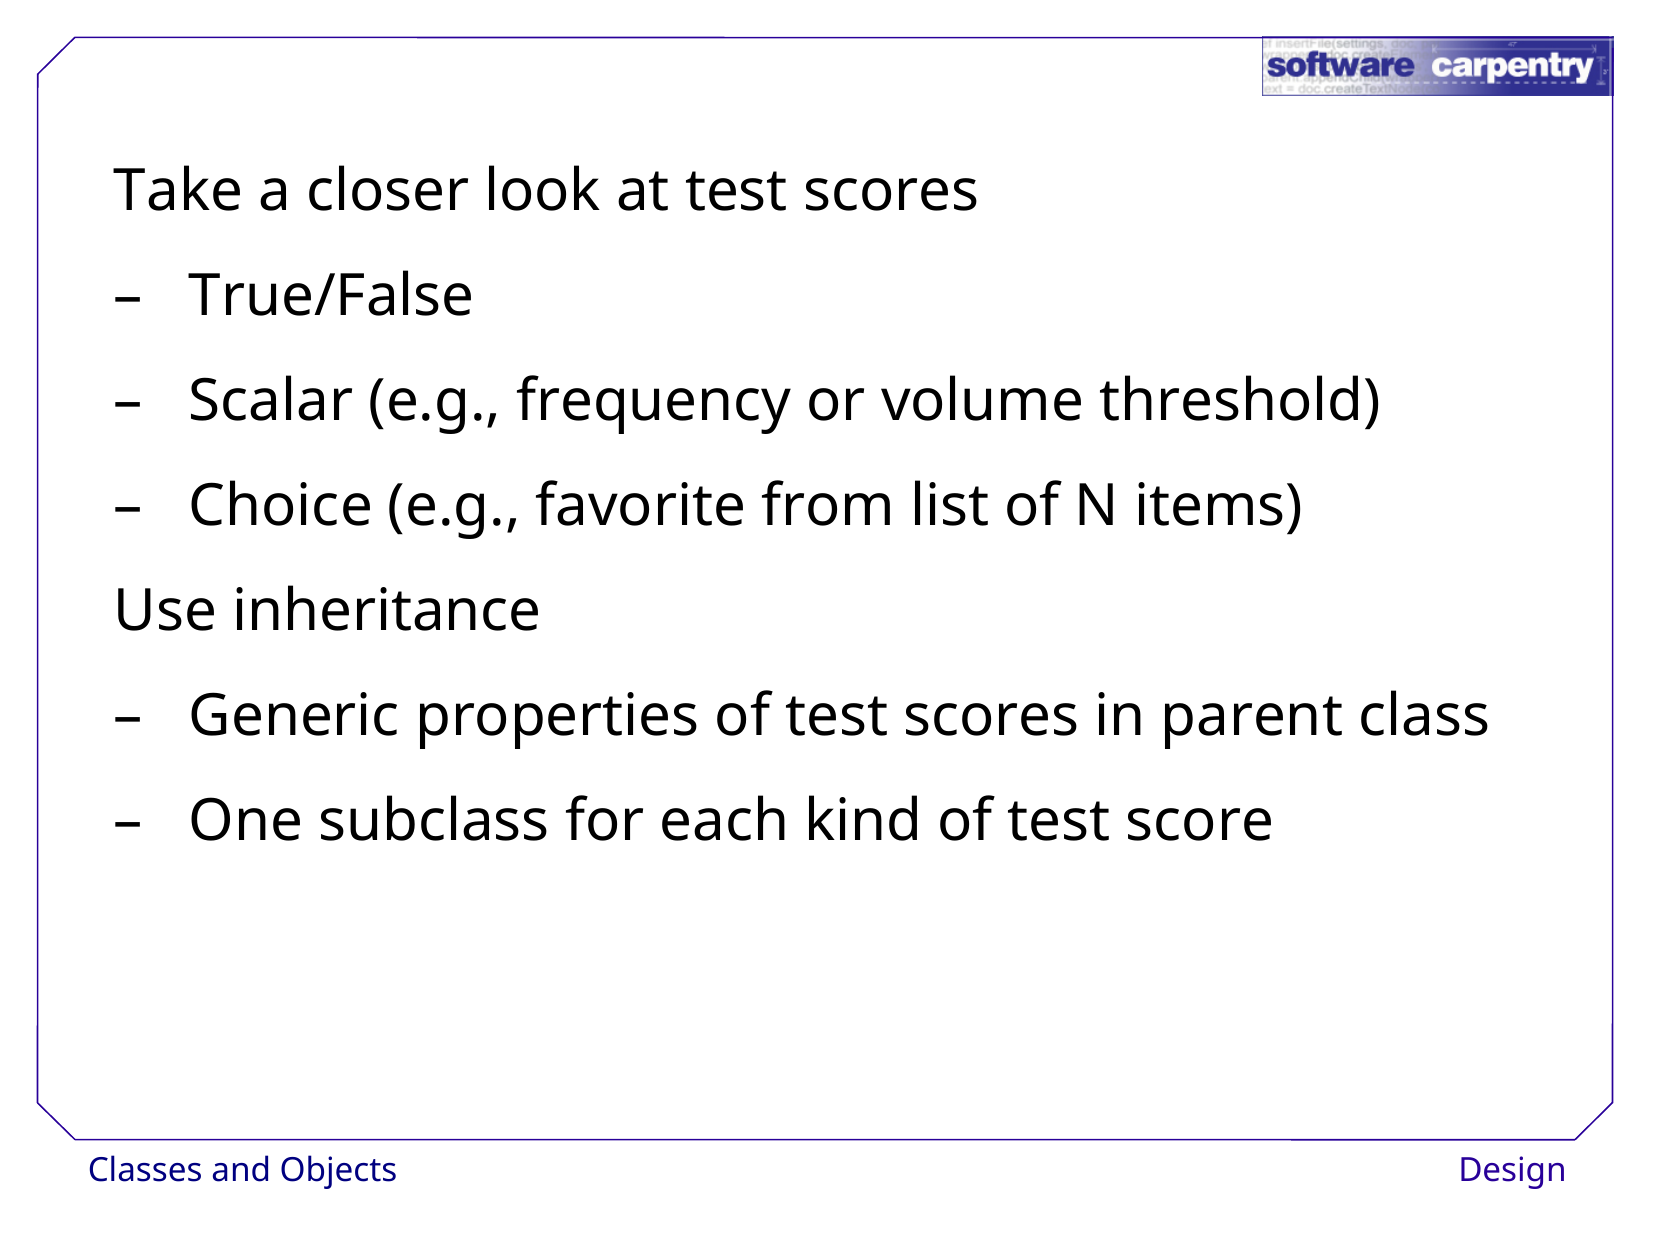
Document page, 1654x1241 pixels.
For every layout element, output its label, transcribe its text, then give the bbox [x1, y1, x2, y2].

picture [1262, 36, 1614, 96]
text_box Take a closer look at test scores – True/False – Scalar (e.g., frequency or volume threshold) – Choice (e.g., favorite from list of N items) Use inheritance – Generic properties of test scores in parent class – One subclass for each kind of test score [99, 109, 1517, 860]
